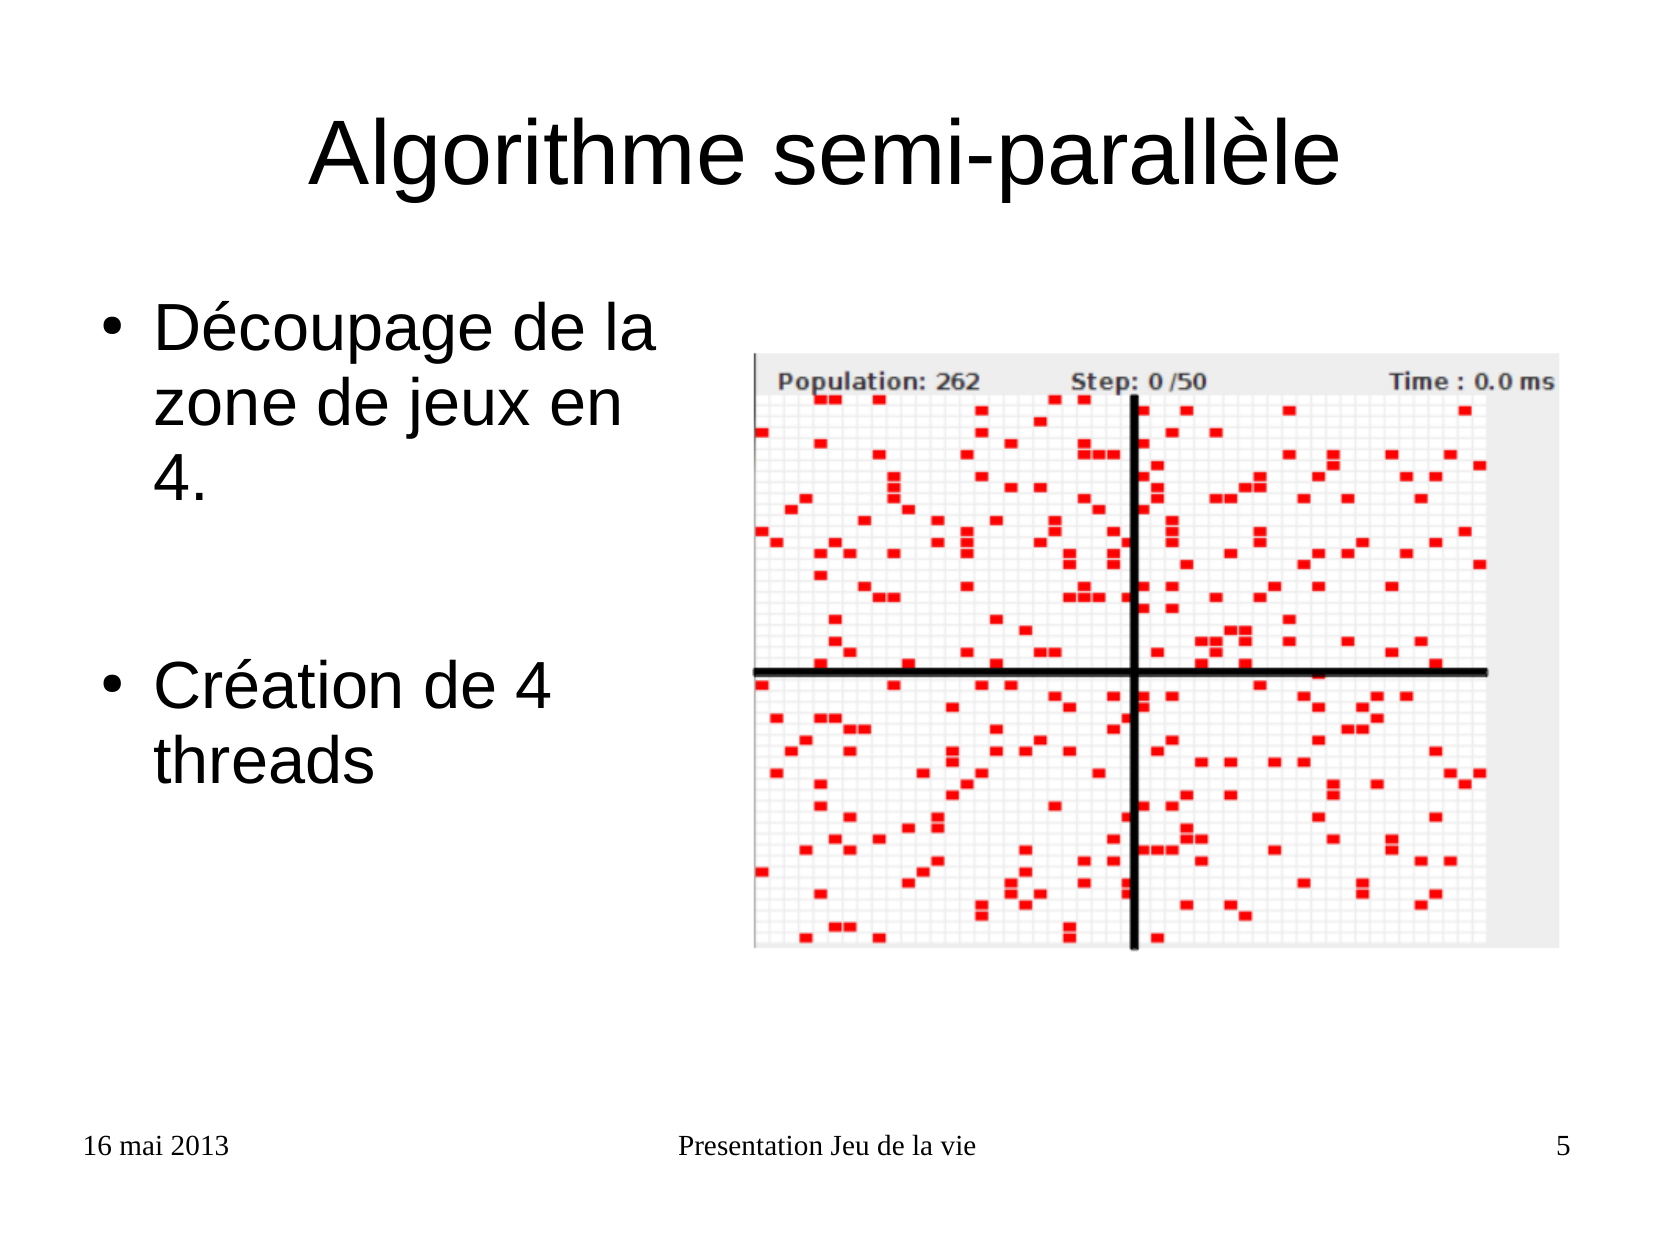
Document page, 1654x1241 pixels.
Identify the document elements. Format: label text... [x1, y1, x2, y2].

list Découpage de la zone de jeux en 4. Création de 4 threads [82, 290, 697, 1087]
picture [723, 330, 1583, 967]
title Algorithme semi-parallèle [82, 49, 1571, 257]
